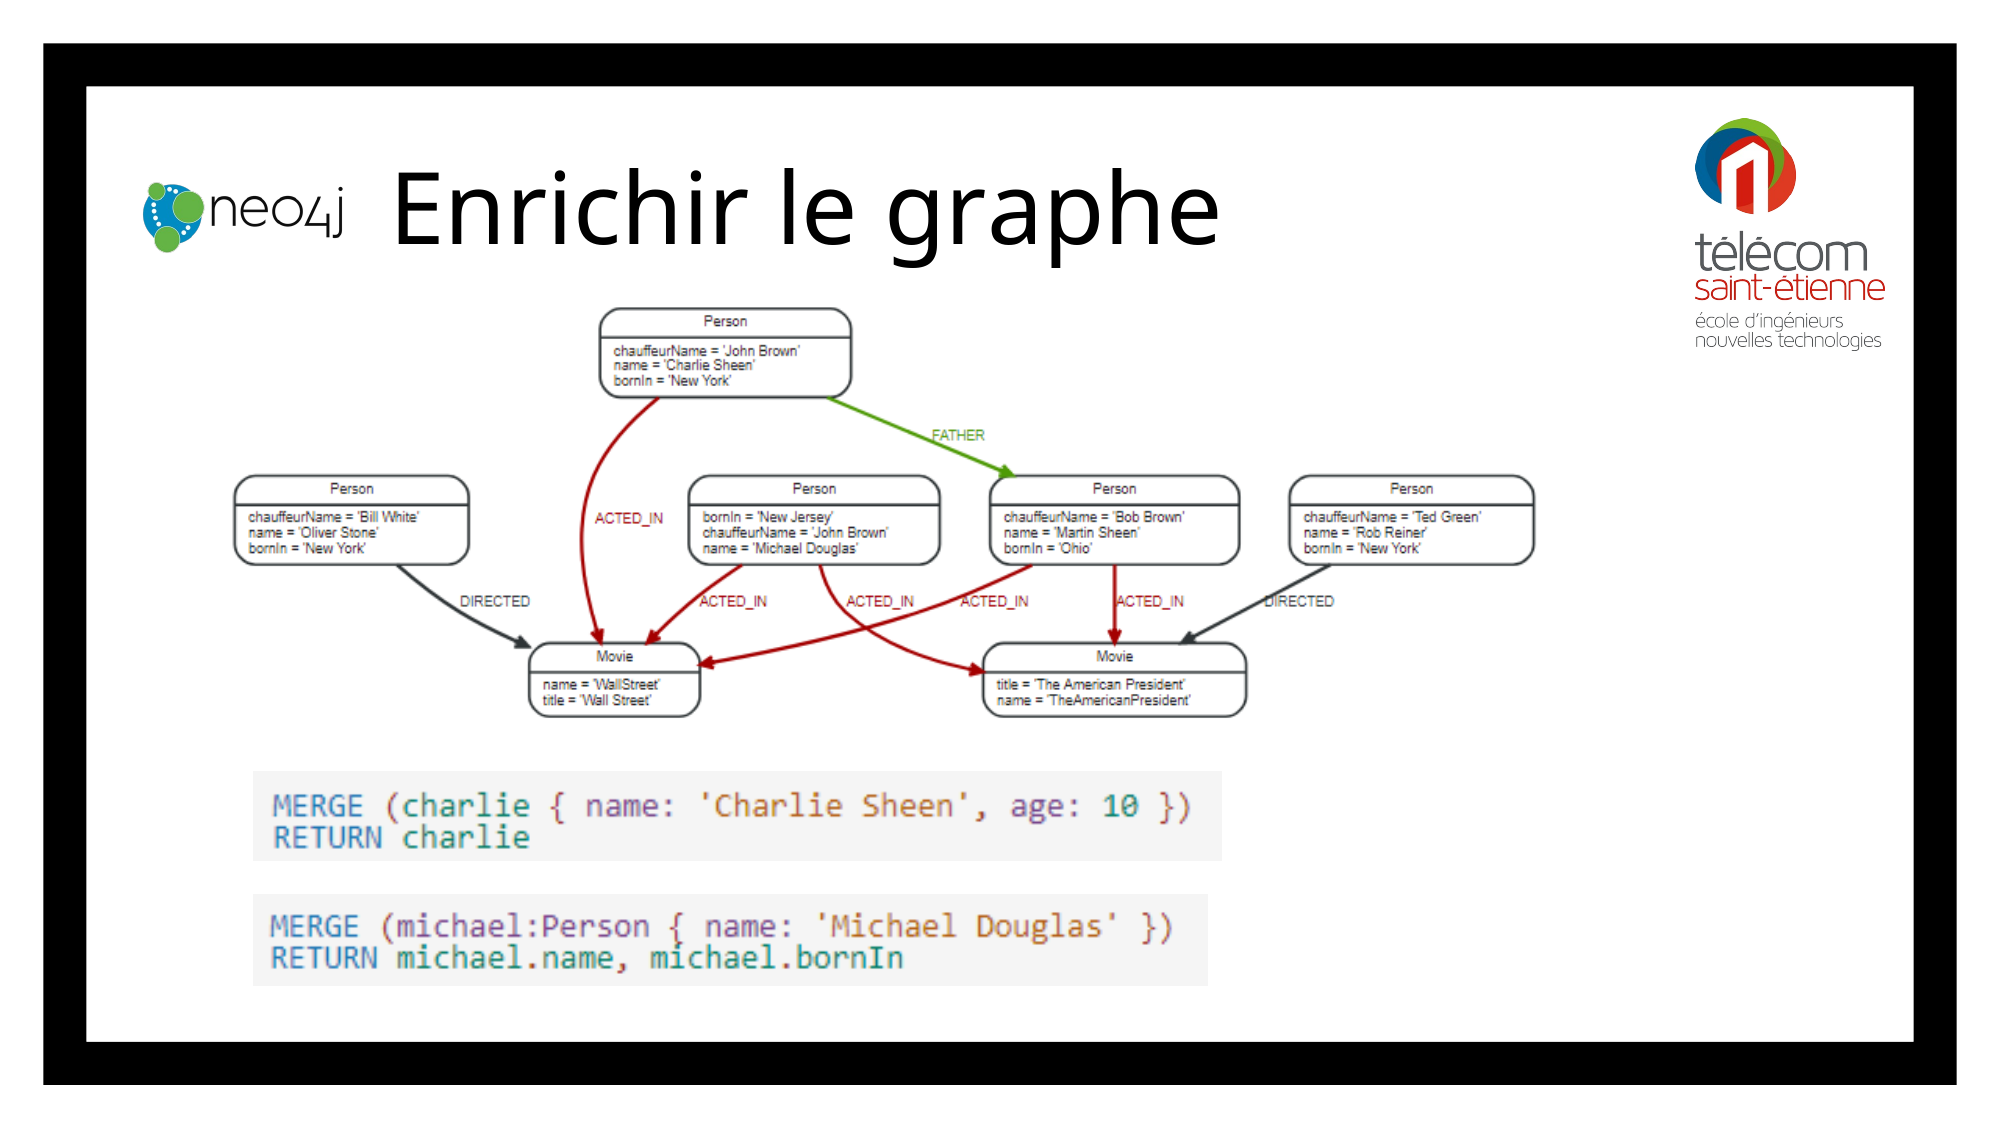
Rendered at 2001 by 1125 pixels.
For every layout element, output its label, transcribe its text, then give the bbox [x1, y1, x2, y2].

picture [222, 303, 1544, 729]
picture [1695, 118, 1885, 351]
picture [1715, 134, 1730, 138]
picture [253, 771, 1222, 862]
title Enrichir le graphe [369, 138, 1849, 304]
picture [253, 894, 1208, 986]
picture [134, 160, 351, 274]
